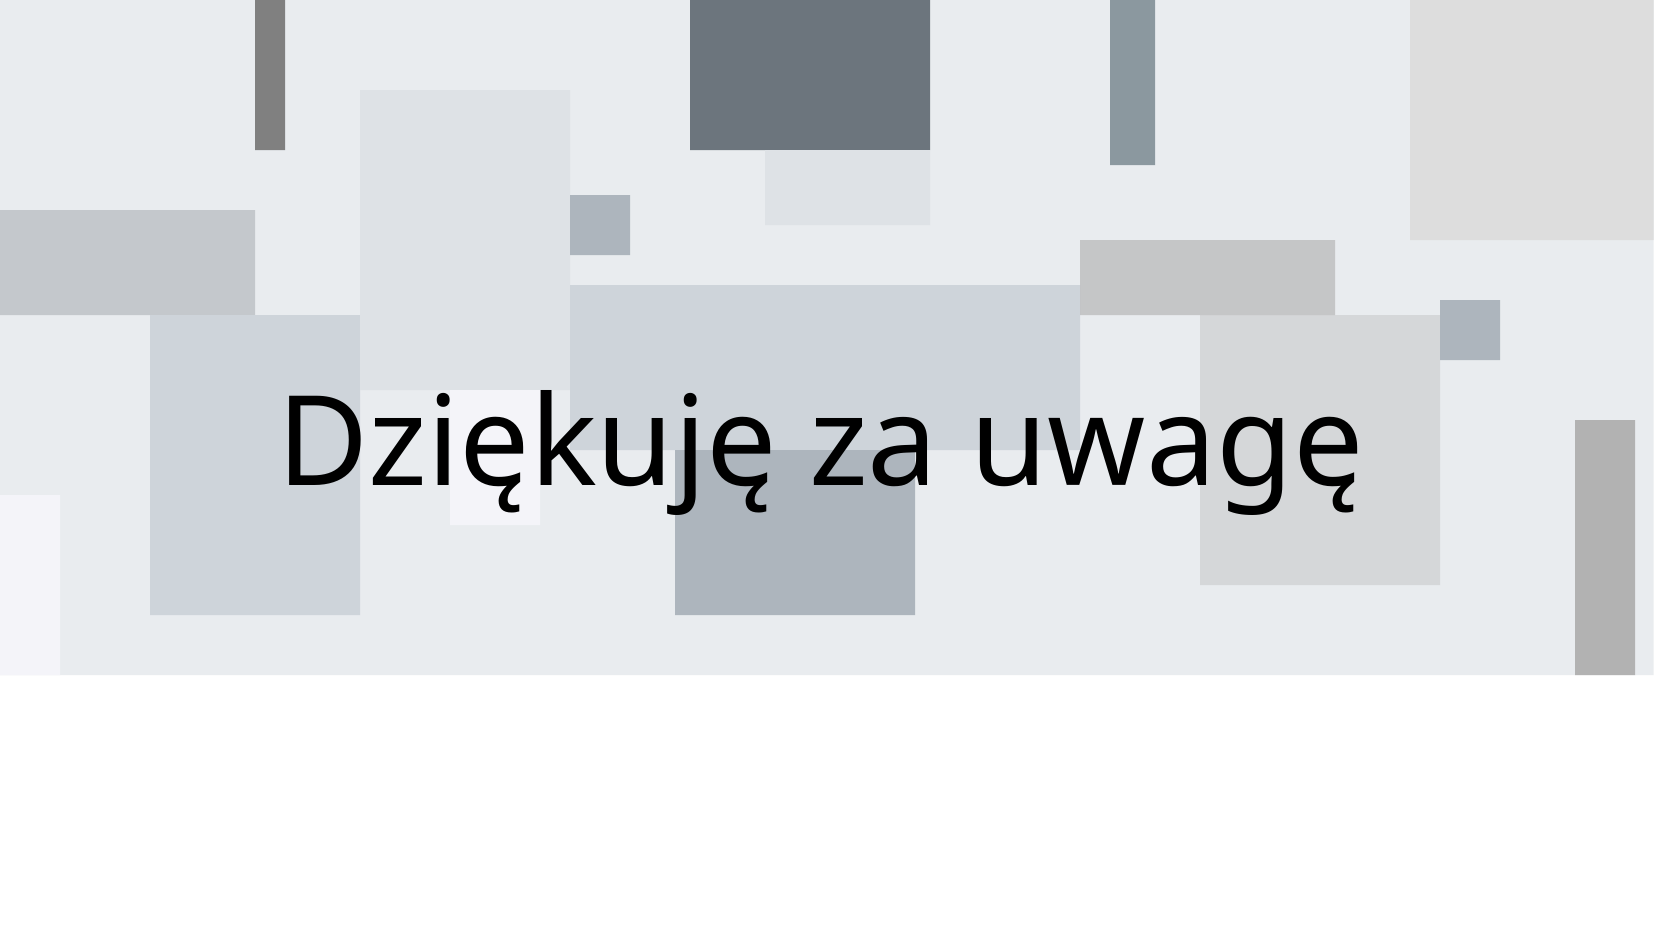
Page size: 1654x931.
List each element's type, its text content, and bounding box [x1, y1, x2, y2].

subtitle Dziękuję za uwagę [76, 76, 1565, 797]
